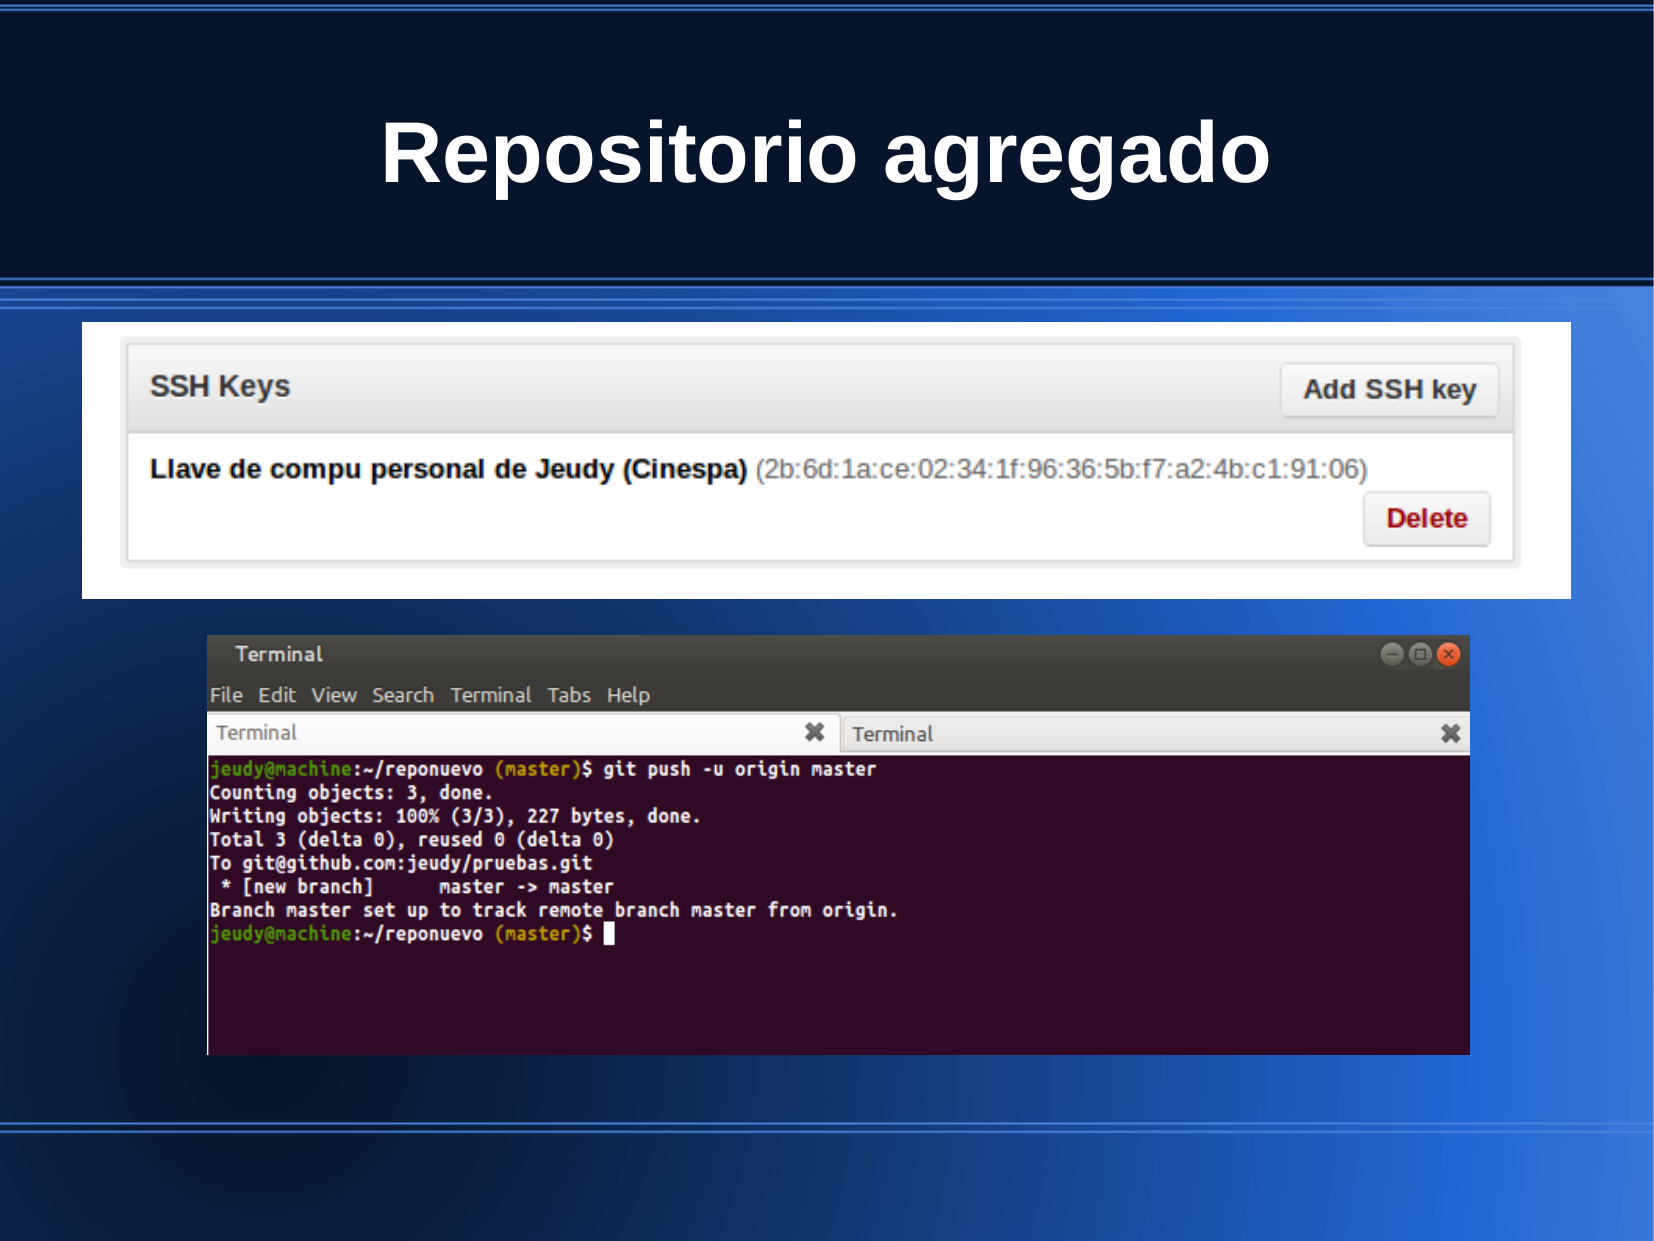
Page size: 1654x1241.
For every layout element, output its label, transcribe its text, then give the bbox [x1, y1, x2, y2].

picture [0, 0, 1654, 1241]
title Repositorio agregado [82, 49, 1571, 257]
